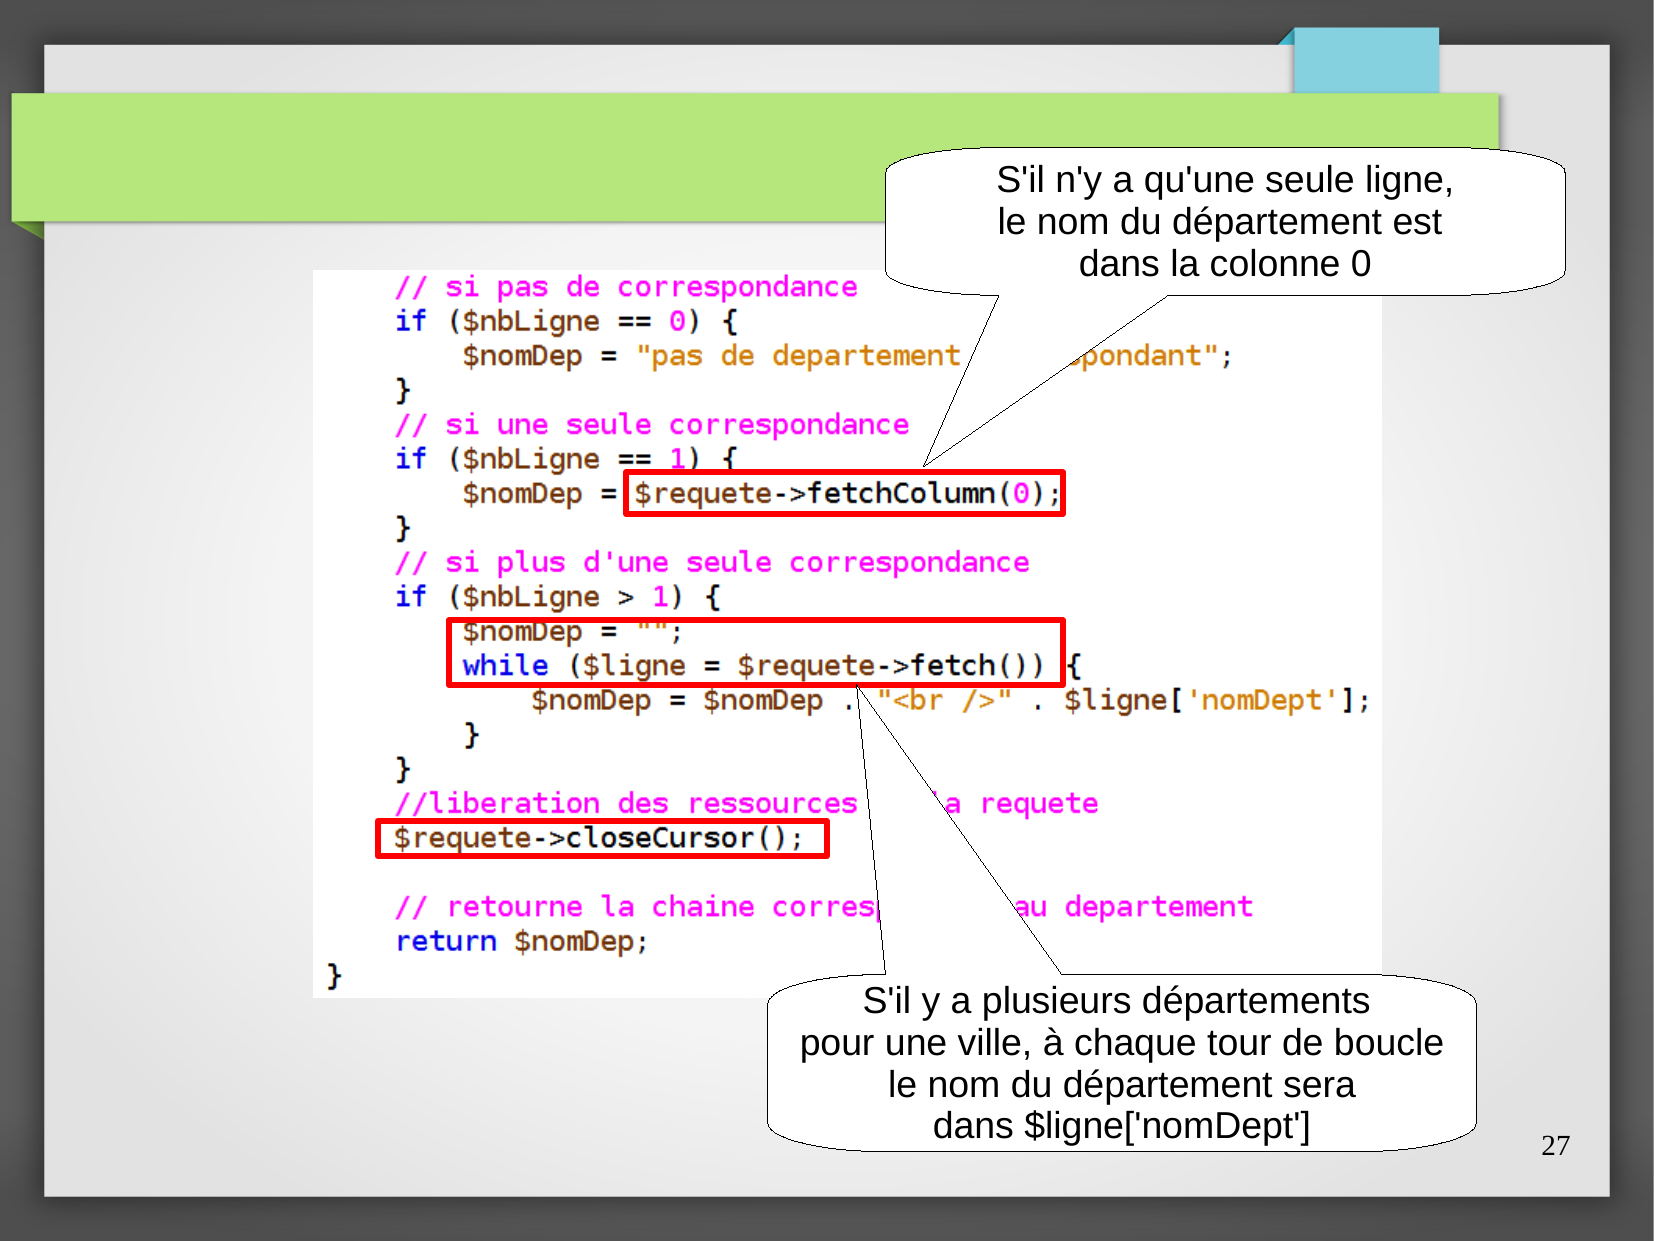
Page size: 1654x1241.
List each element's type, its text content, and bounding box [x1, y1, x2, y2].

text_box S'il y a plusieurs départements pour une ville, à chaque tour de boucle le nom du département sera dans $ligne['nomDept'] [767, 684, 1477, 1152]
picture [0, 0, 1654, 1241]
text_box S'il n'y a qu'une seule ligne, le nom du département est dans la colonne 0 [885, 147, 1566, 467]
